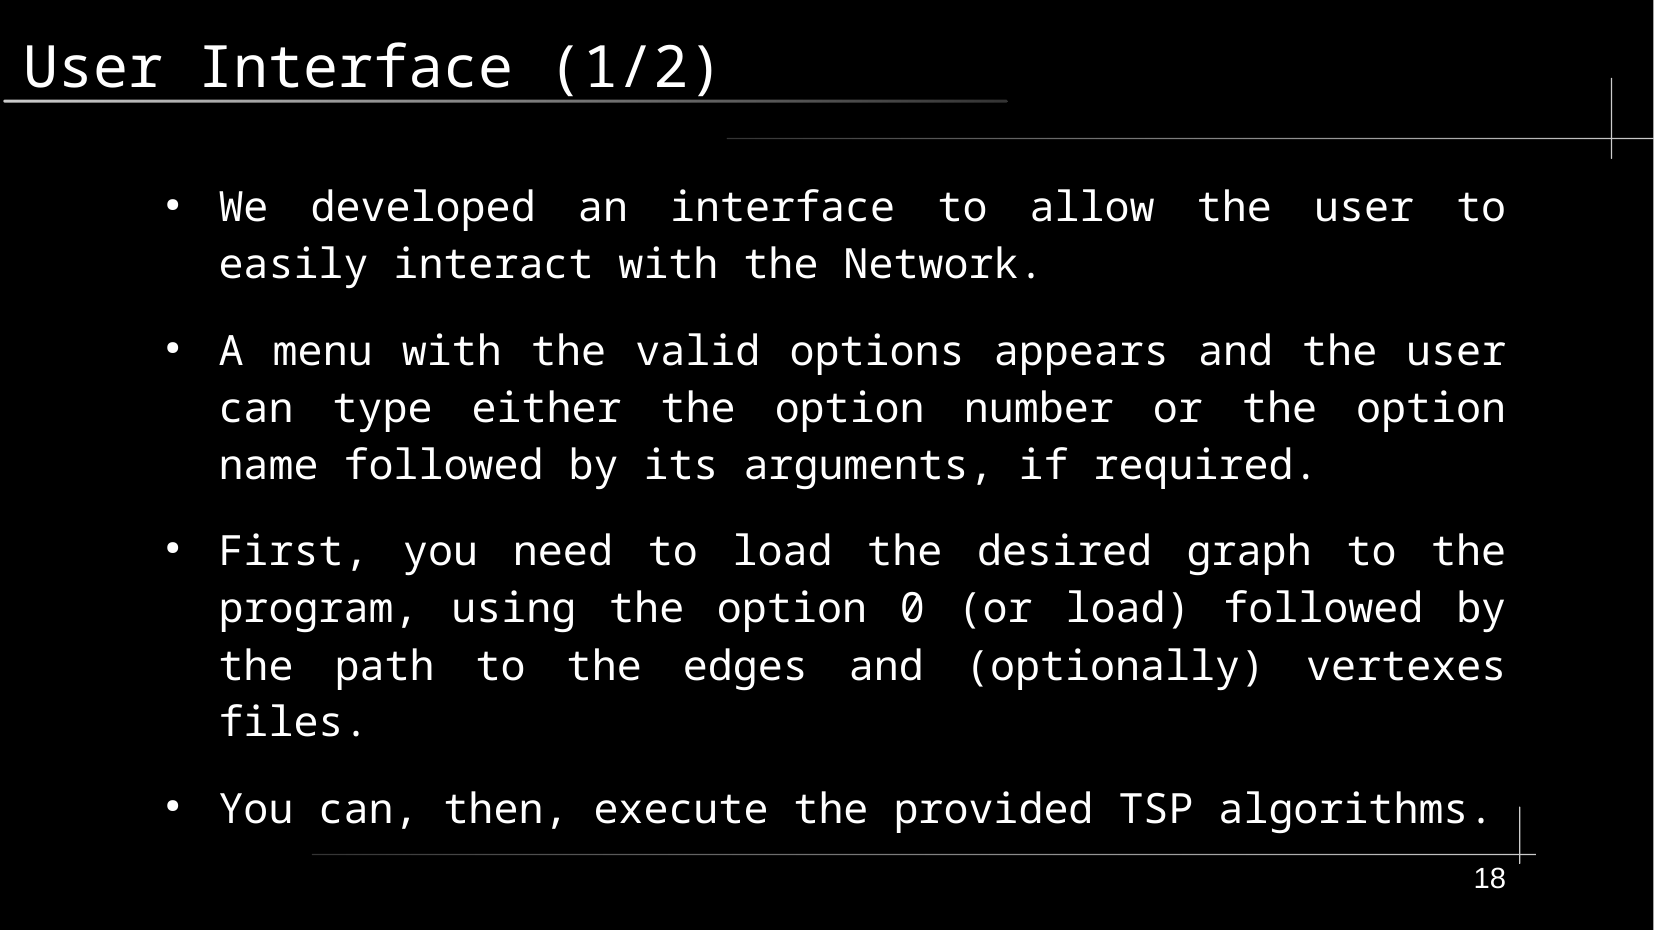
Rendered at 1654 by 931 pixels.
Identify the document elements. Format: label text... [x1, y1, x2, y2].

title User Interface (1/2) [23, 11, 1589, 119]
text_box We developed an interface to allow the user to easily interact with the Network. A menu with the valid options appears and the user can type either the option number or the option name followed by its arguments, if required. First, you need to load the desired graph to the program, using the option 0 (or load) followed by the path to the edges and (optionally) vertexes files. You can, then, execute the provided TSP algorithms. [132, 169, 1521, 807]
